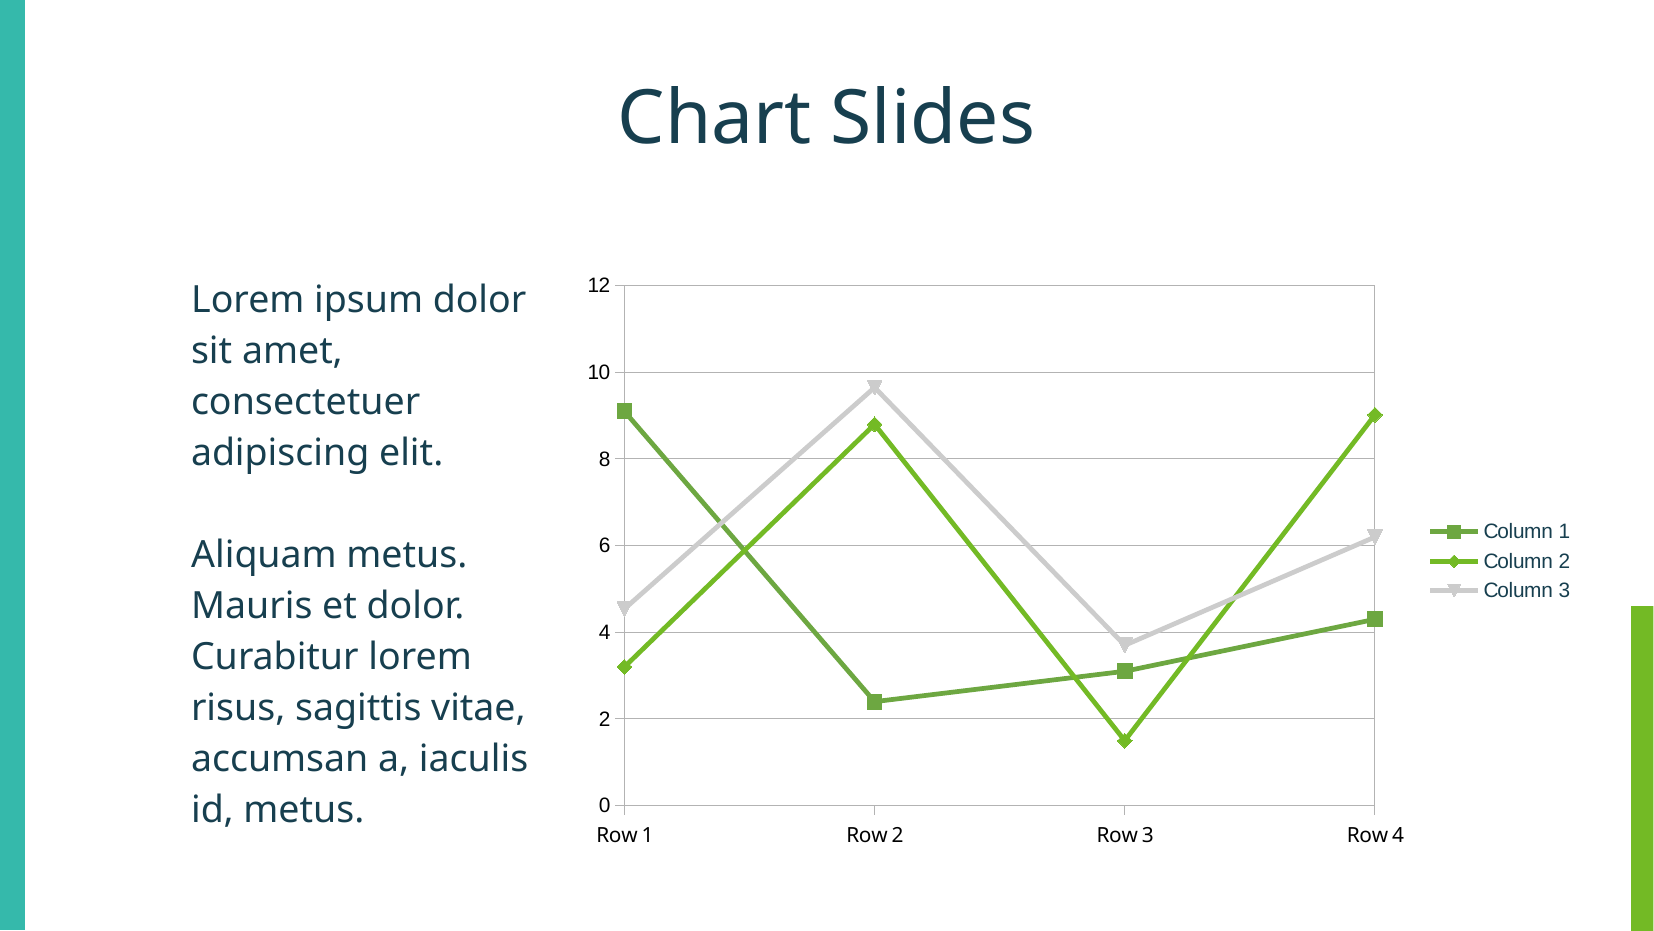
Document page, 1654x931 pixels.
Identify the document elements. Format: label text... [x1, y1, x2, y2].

title Chart Slides [82, 37, 1571, 193]
text_box Lorem ipsum dolor sit amet, consectetuer adipiscing elit. Aliquam metus. Mauris et dolor. Curabitur lorem risus, sagittis vitae, accumsan a, iaculis id, metus. [120, 240, 554, 867]
chart [567, 262, 1589, 861]
